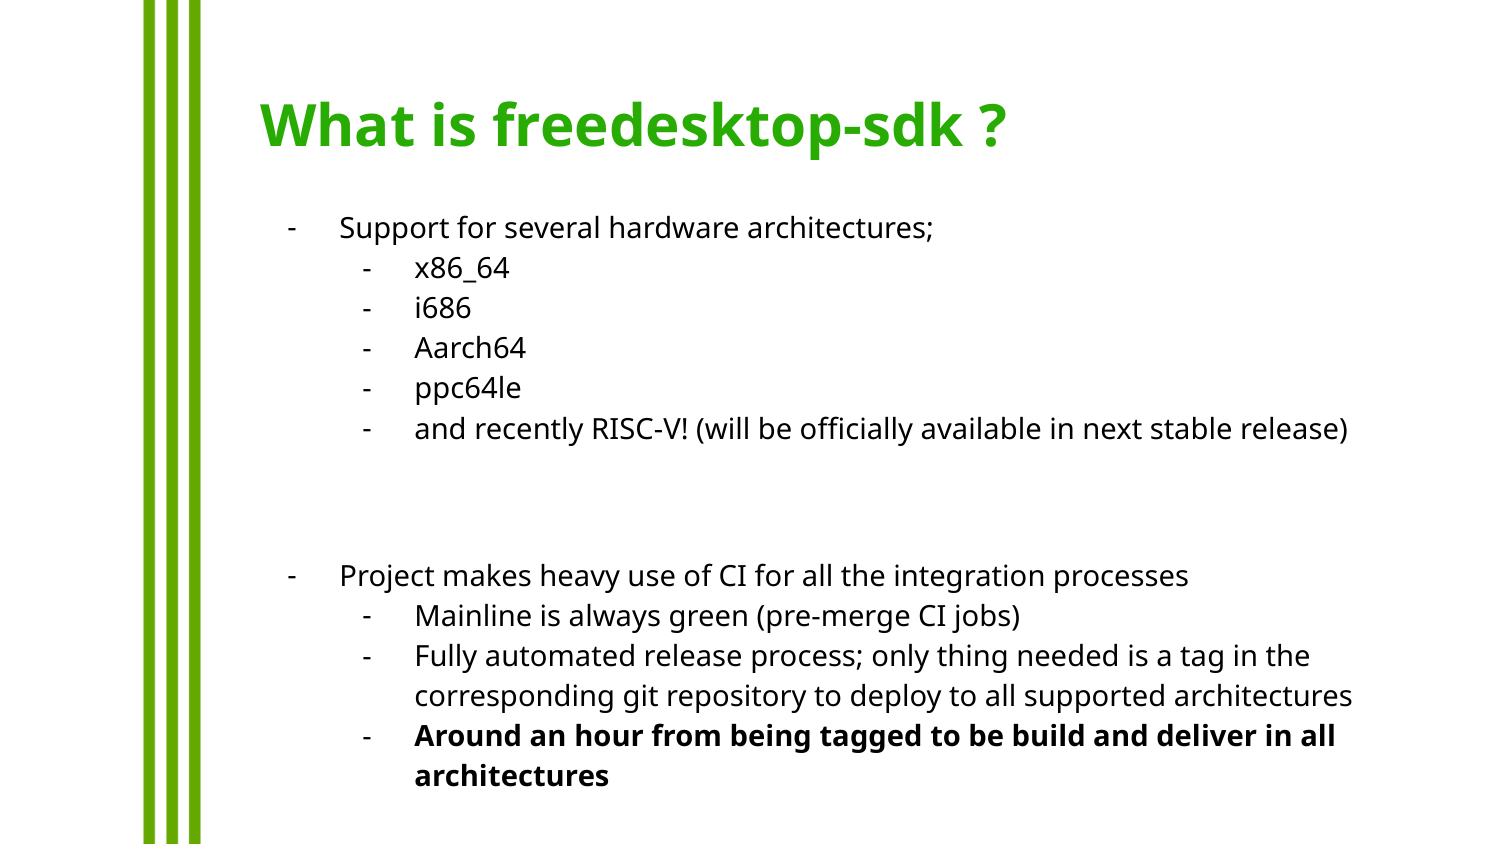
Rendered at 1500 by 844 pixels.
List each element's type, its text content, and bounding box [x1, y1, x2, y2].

picture [524, 772, 532, 783]
title What is freedesktop-sdk ? [245, 72, 1386, 189]
list Support for several hardware architectures; x86_64 i686 Aarch64 ppc64le and recently RISC-V! (will be officially available in next stable release) Project makes heavy use of CI for all the integration processes Mainline is always green (pre-merge CI jobs) Fully automated release process; only thing needed is a tag in the corresponding git repository to deploy to all supported architectures Around an hour from being tagged to be build and deliver in all architectures [249, 189, 1390, 750]
picture [0, 0, 532, 844]
